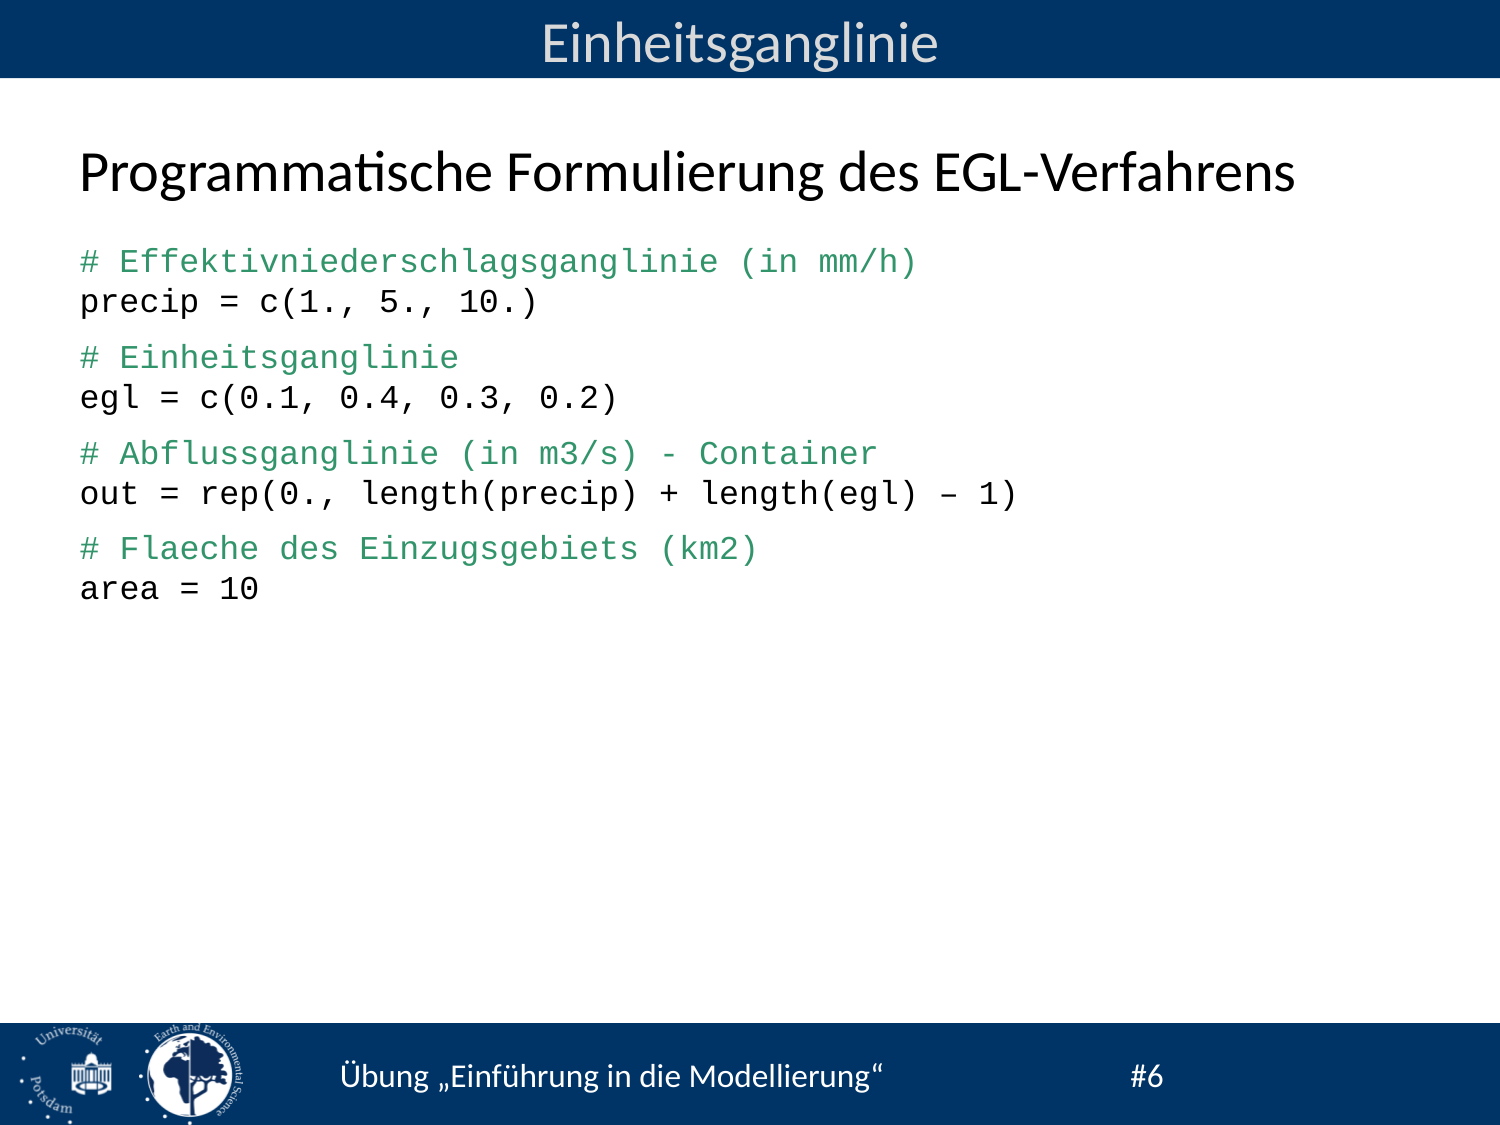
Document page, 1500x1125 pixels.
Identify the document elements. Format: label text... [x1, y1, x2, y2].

text_box # Effektivniederschlagsganglinie (in mm/h) precip = c(1., 5., 10.) [64, 231, 1022, 327]
text_box # Abflussganglinie (in m3/s) - Container out = rep(0., length(precip) + length(egl) – 1) [64, 424, 1152, 518]
text_box # Flaeche des Einzugsgebiets (km2) area = 10 [64, 518, 1152, 614]
text_box Einheitsganglinie [0, 0, 1495, 75]
text_box # Einheitsganglinie egl = c(0.1, 0.4, 0.3, 0.2) [64, 327, 656, 423]
picture [139, 1023, 243, 1125]
text_box Programmatische Formulierung des EGL-Verfahrens [64, 125, 1412, 211]
